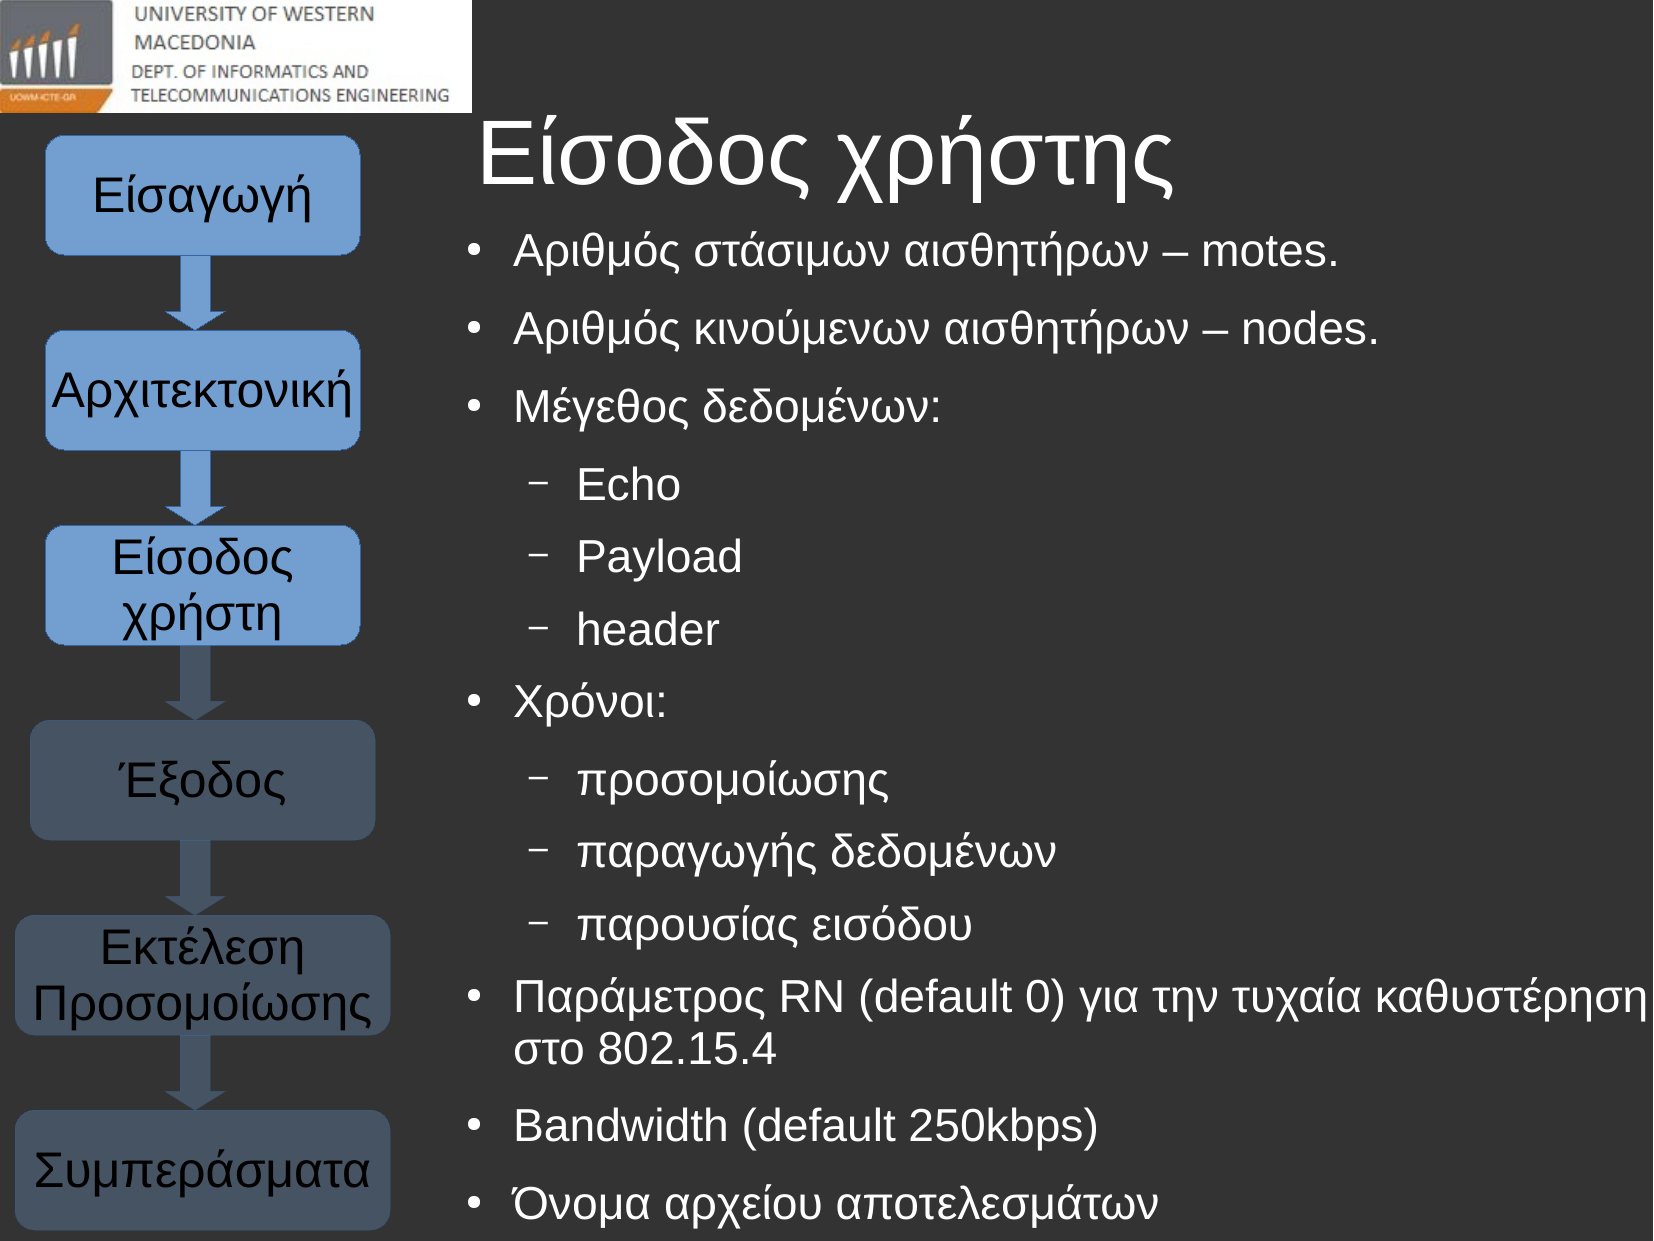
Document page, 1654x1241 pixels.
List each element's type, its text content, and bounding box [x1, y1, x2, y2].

text_box [165, 840, 226, 916]
list Αριθμός στάσιμων αισθητήρων – motes. Αριθμός κινούμενων αισθητήρων – nodes. Μέγεθος δεδομένων: Echo Payload header Χρόνοι: προσομοίωσης παραγωγής δεδομένων παρουσίας εισόδου Παράμετρος RN (default 0) για την τυχαία καθυστέρηση στο 802.15.4 Bandwidth (default 250kbps) Όνομα αρχείου αποτελεσμάτων [450, 225, 1653, 1241]
text_box Έξοδος [30, 720, 376, 841]
text_box [165, 255, 226, 331]
text_box Είσαγωγή [45, 135, 361, 256]
text_box Εκτέλεση Προσομοίωσης [15, 915, 391, 1036]
text_box Συμπεράσματα [15, 1110, 391, 1231]
text_box [165, 450, 226, 526]
text_box Αρχιτεκτονική [45, 330, 361, 451]
title Είσοδος χρήστης [82, 49, 1571, 257]
text_box [165, 1035, 226, 1111]
text_box [165, 645, 226, 721]
picture [0, 0, 472, 113]
text_box Είσοδος χρήστη [45, 525, 361, 646]
